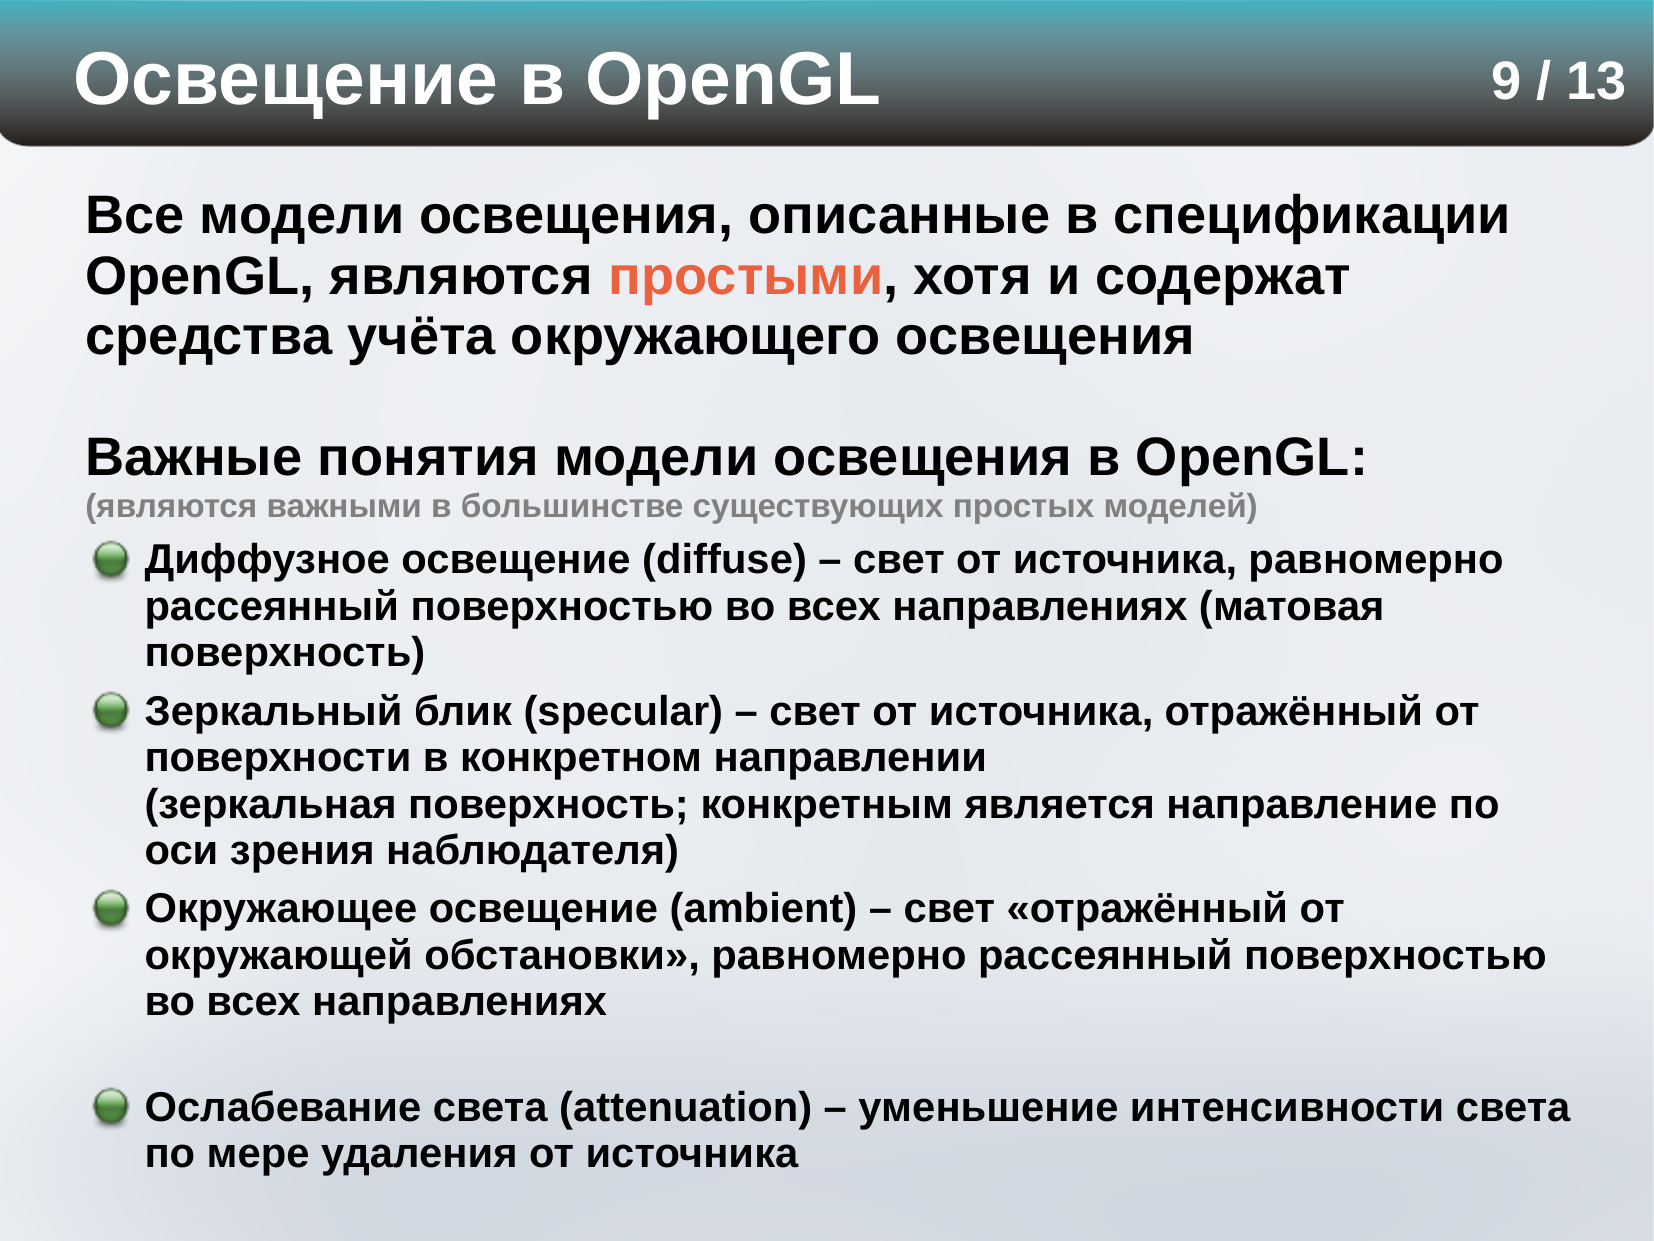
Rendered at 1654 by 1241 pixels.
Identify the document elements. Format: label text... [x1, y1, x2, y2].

text_box Освещение в OpenGL [59, 29, 916, 129]
text_box <номер> / 13 [1476, 42, 1654, 179]
picture [0, 0, 1654, 1241]
text_box Все модели освещения, описанные в спецификации OpenGL, являются простыми, хотя и содержат средства учёта окружающего освещения Важные понятия модели освещения в OpenGL: (являются важными в большинстве существующих простых моделей) Диффузное освещение (diffuse) – свет от источника, равномерно рассеянный поверхностью во всех направлениях (матовая поверхность) Зеркальный блик (specular) – свет от источника, отражённый от поверхности в конкретном направлении (зеркальная поверхность; конкретным является направление по оси зрения наблюдателя) Окружающее освещение (ambient) – свет «отражённый от окружающей обстановки», равномерно рассеянный поверхностью во всех направлениях Ослабевание света (attenuation) – уменьшение интенсивности света по мере удаления от источника [70, 177, 1595, 1184]
